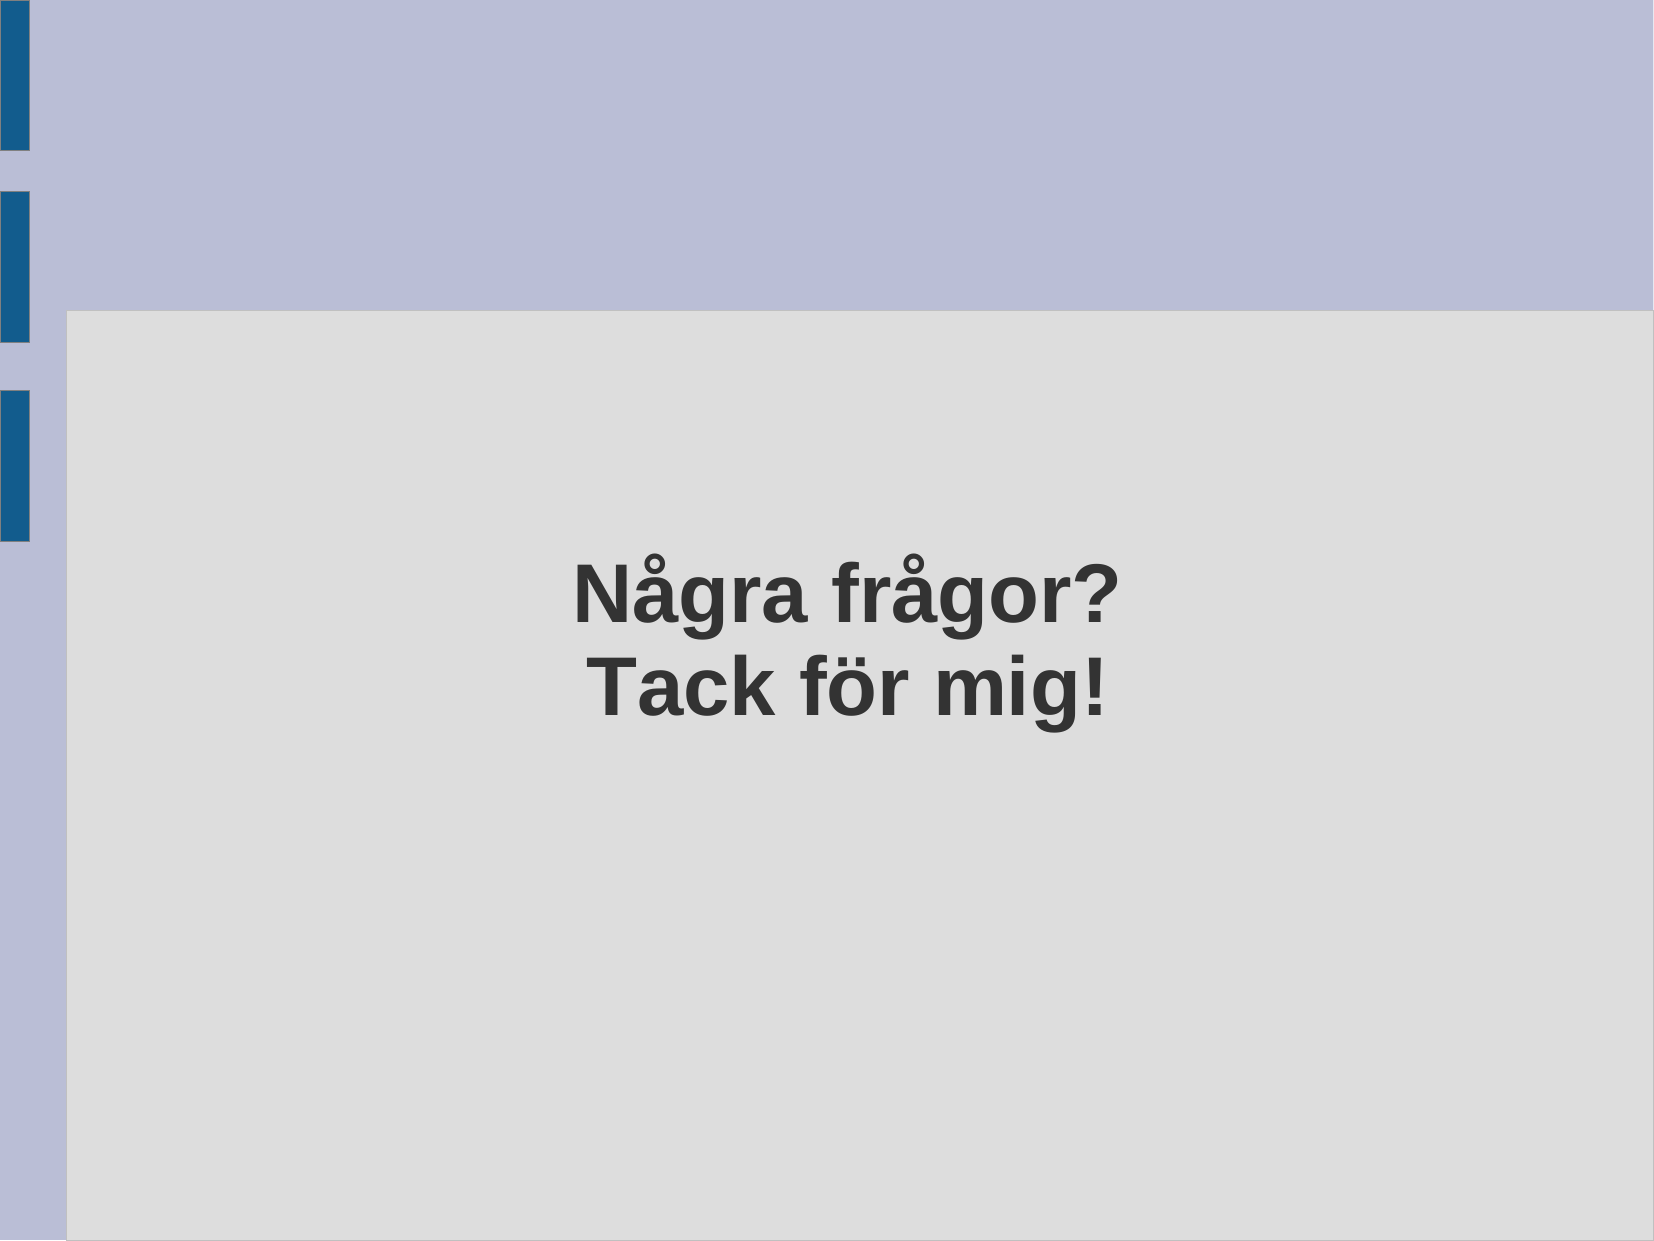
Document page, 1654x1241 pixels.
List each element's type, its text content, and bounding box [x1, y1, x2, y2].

title Några frågor? Tack för mig! [141, 537, 1554, 745]
